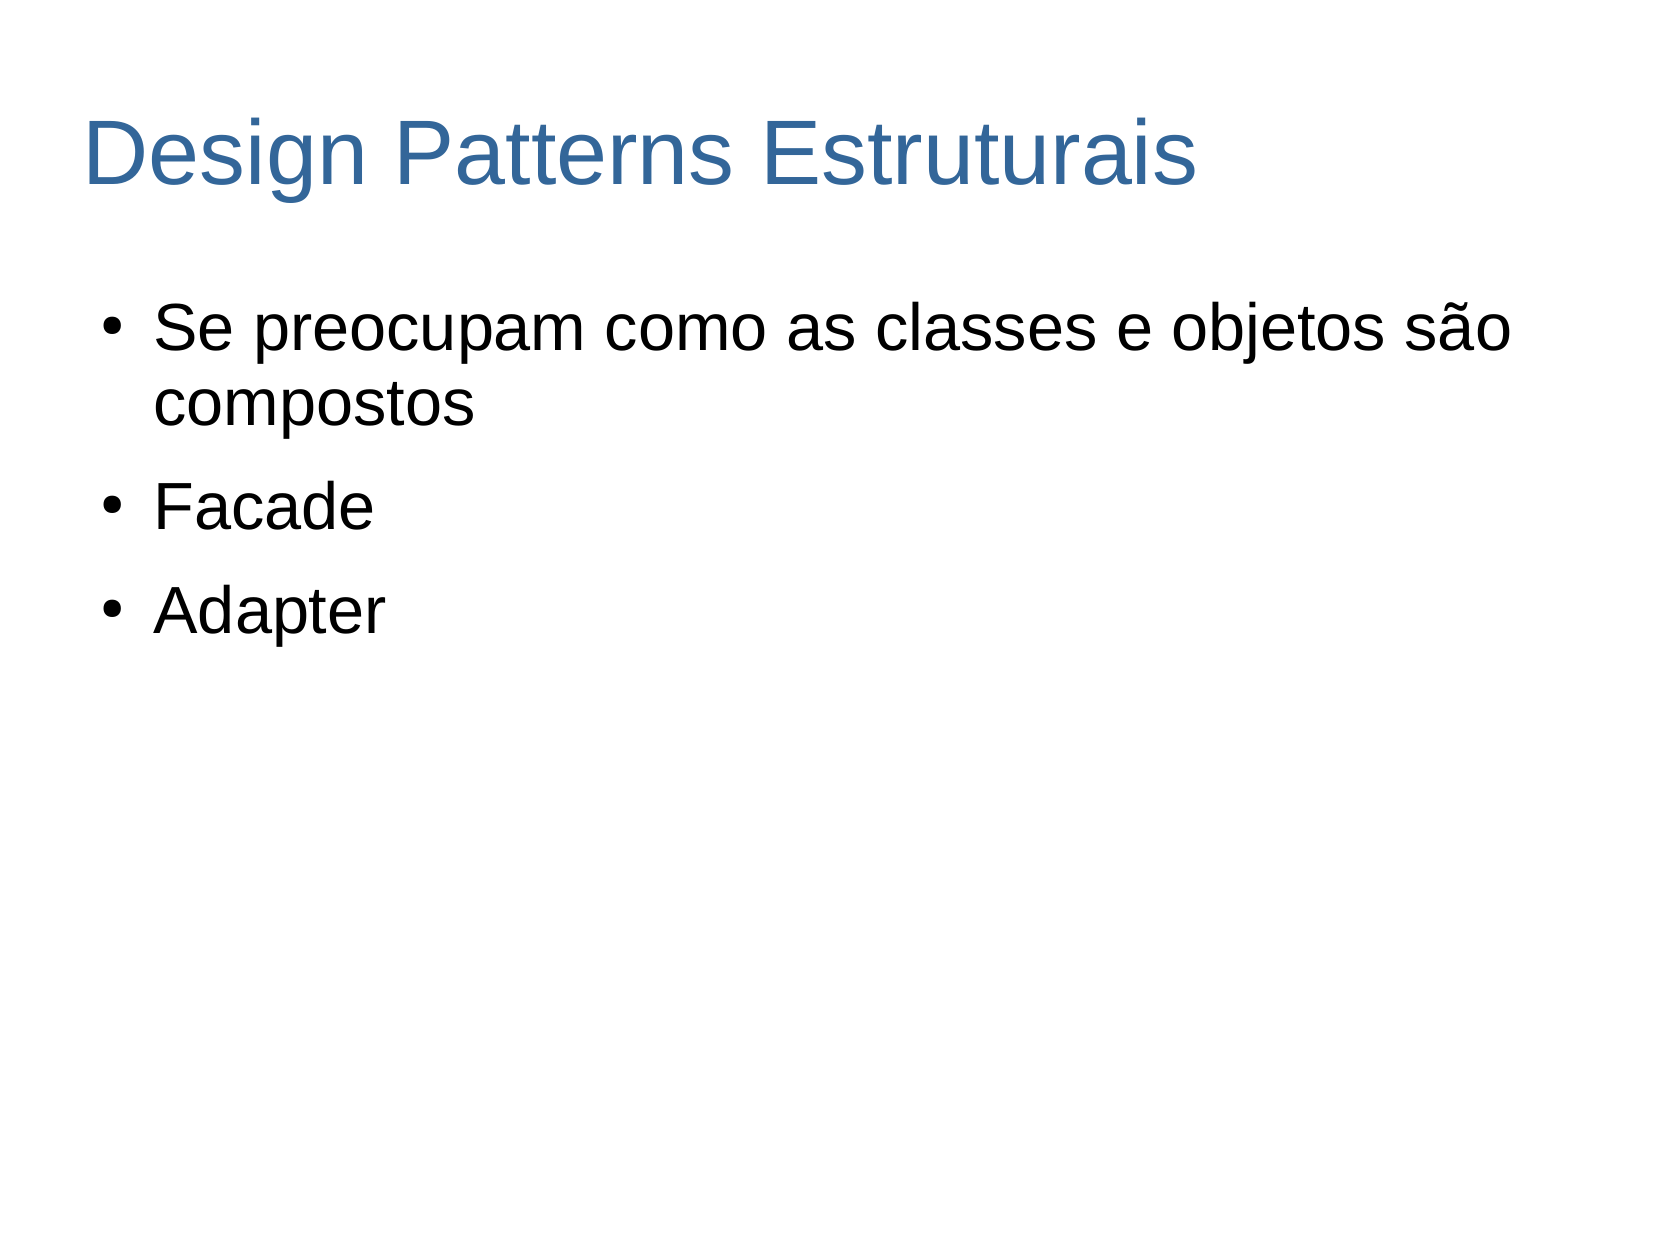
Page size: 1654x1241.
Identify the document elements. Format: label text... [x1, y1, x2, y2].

title Design Patterns Estruturais [82, 49, 1571, 257]
list Se preocupam como as classes e objetos são compostos Facade Adapter [82, 290, 1571, 1010]
